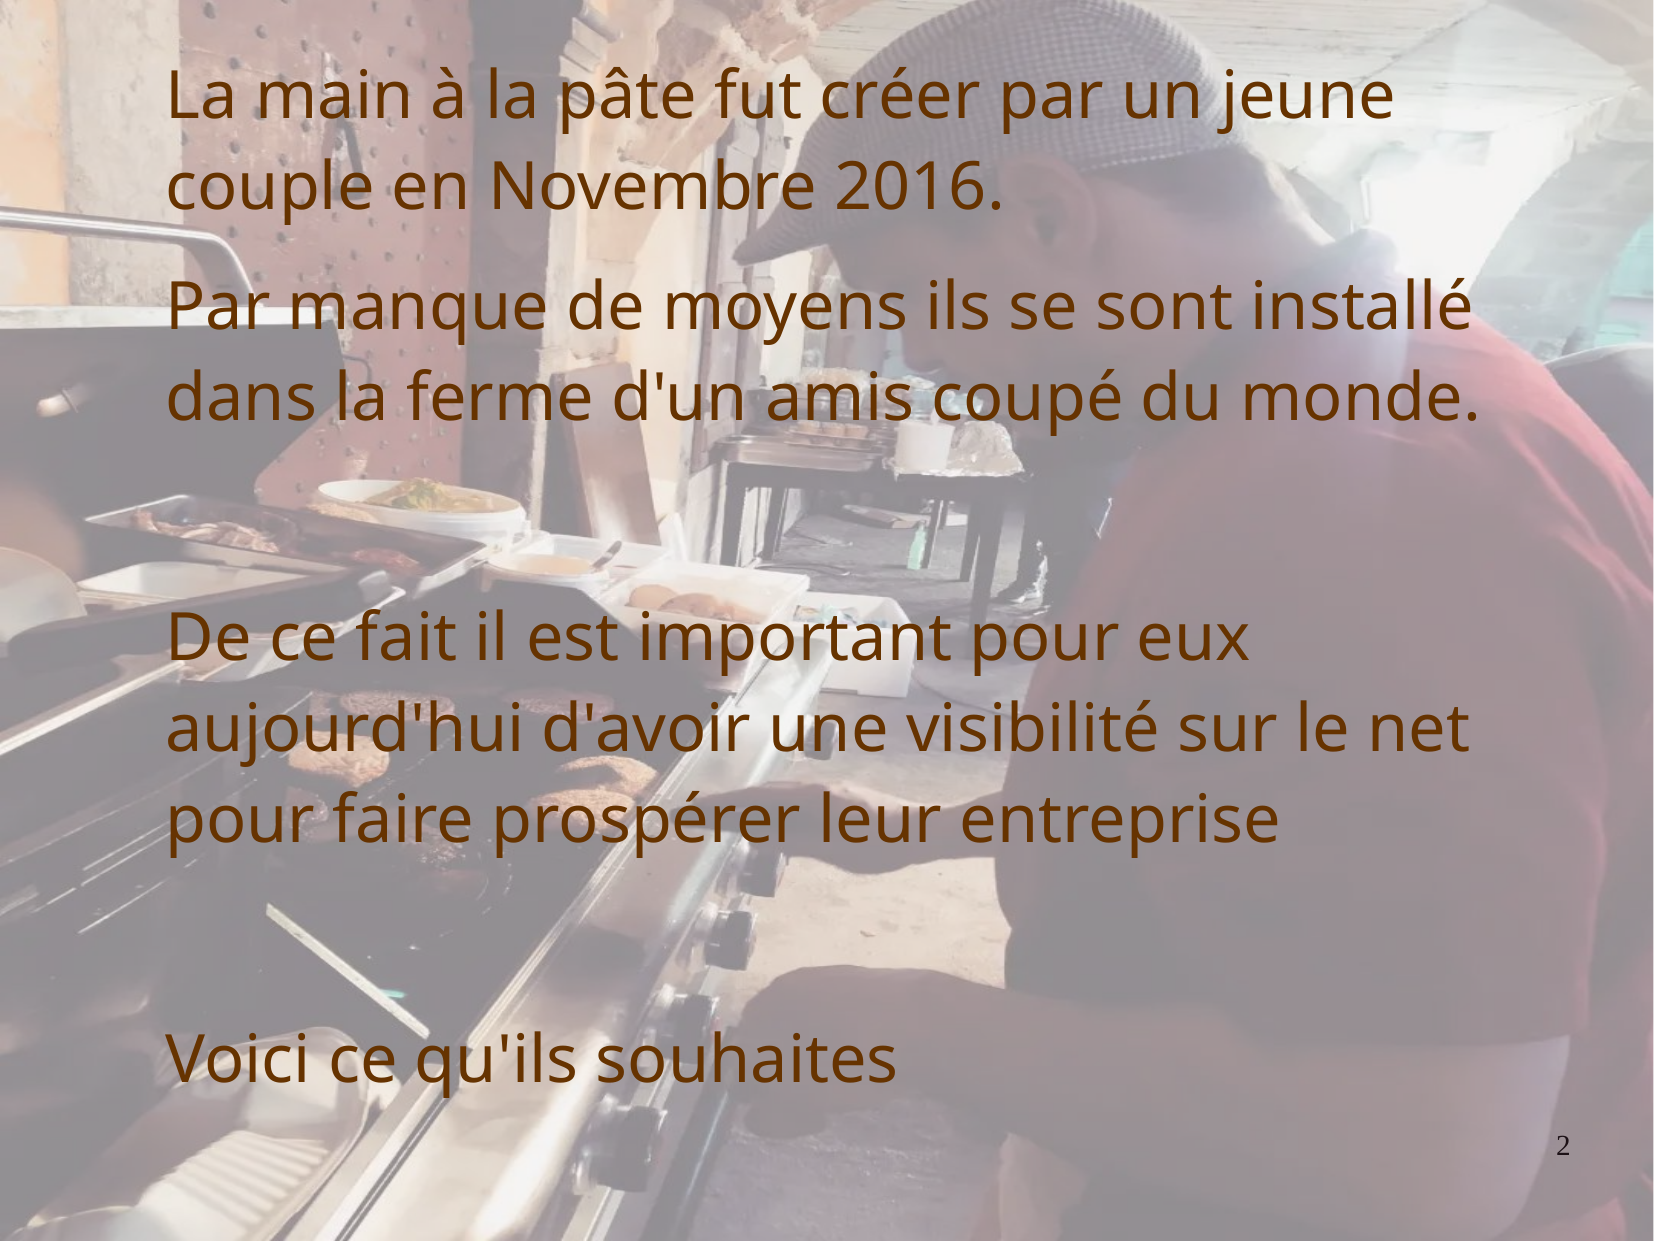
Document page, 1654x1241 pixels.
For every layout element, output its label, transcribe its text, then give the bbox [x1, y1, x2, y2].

list La main à la pâte fut créer par un jeune couple en Novembre 2016. Par manque de moyens ils se sont installé dans la ferme d'un amis coupé du monde. De ce fait il est important pour eux aujourd'hui d'avoir une visibilité sur le net pour faire prospérer leur entreprise Voici ce qu'ils souhaites [94, 47, 1583, 1205]
picture [0, 0, 1654, 1241]
